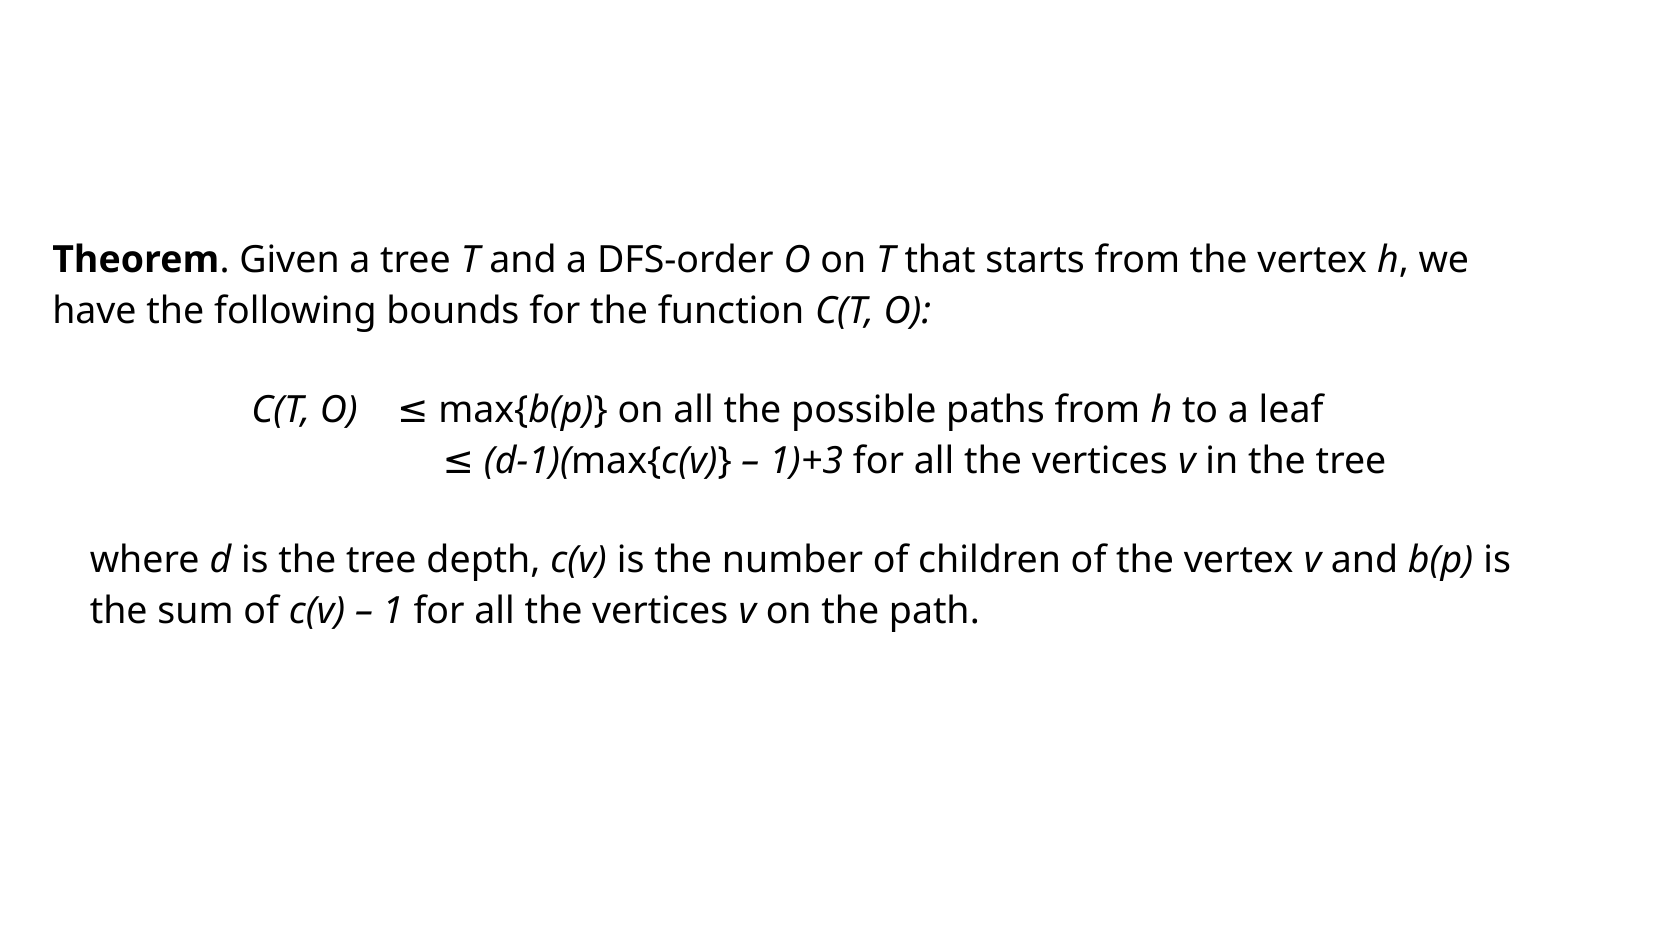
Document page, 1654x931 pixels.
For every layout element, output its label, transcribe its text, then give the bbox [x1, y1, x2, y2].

text_box where d is the tree depth, c(v) is the number of children of the vertex v and b(p) is the sum of c(v) – 1 for all the vertices v on the path. [75, 525, 1538, 639]
text_box C(T, O) ≤ max{b(p)} on all the possible paths from h to a leaf ≤ (d-1)(max{c(v)} – 1)+3 for all the vertices v in the tree [37, 375, 1538, 488]
text_box Theorem. Given a tree T and a DFS-order O on T that starts from the vertex h, we have the following bounds for the function C(T, O): [37, 225, 1576, 340]
